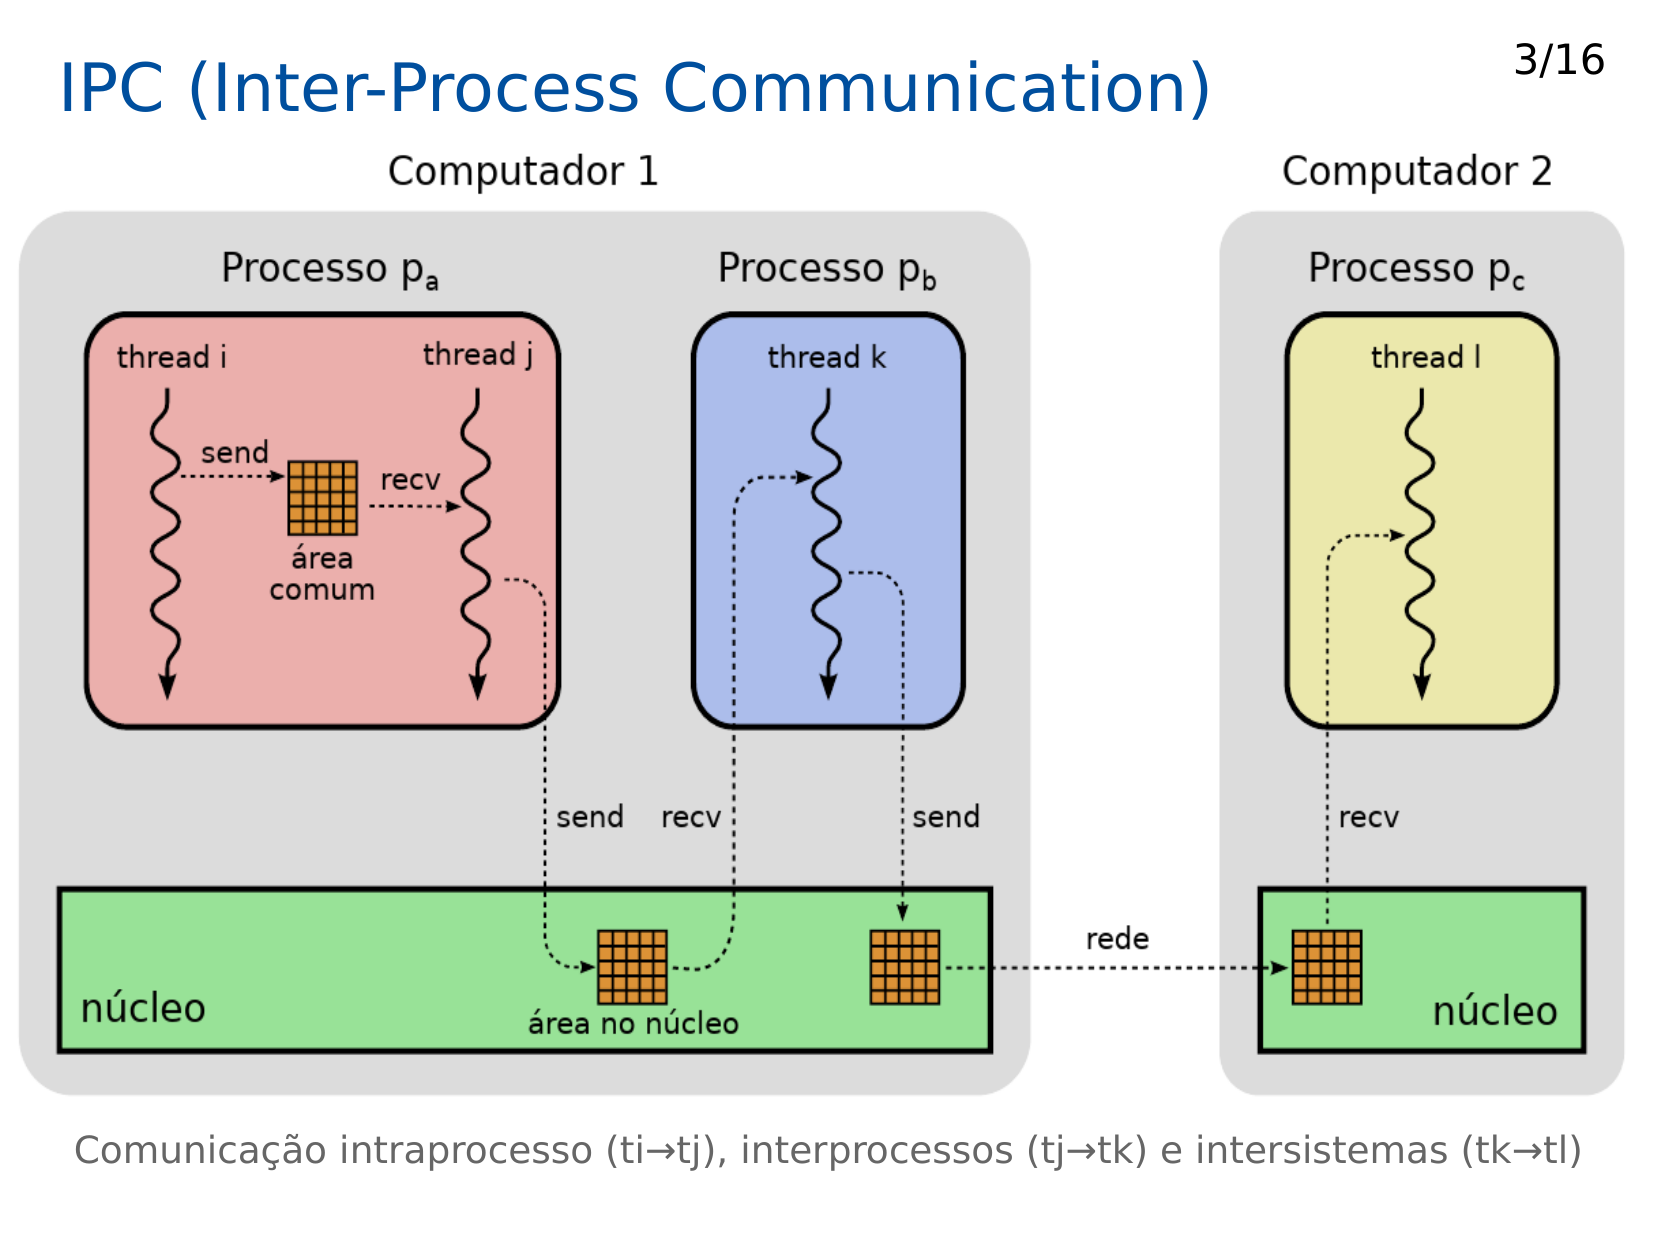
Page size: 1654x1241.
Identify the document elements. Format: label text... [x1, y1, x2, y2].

title IPC (Inter-Process Communication) [59, 29, 1459, 148]
picture [11, 148, 1638, 1101]
text_box Comunicação intraprocesso (ti→tj), interprocessos (tj→tk) e intersistemas (tk→tl) [59, 1121, 1612, 1224]
